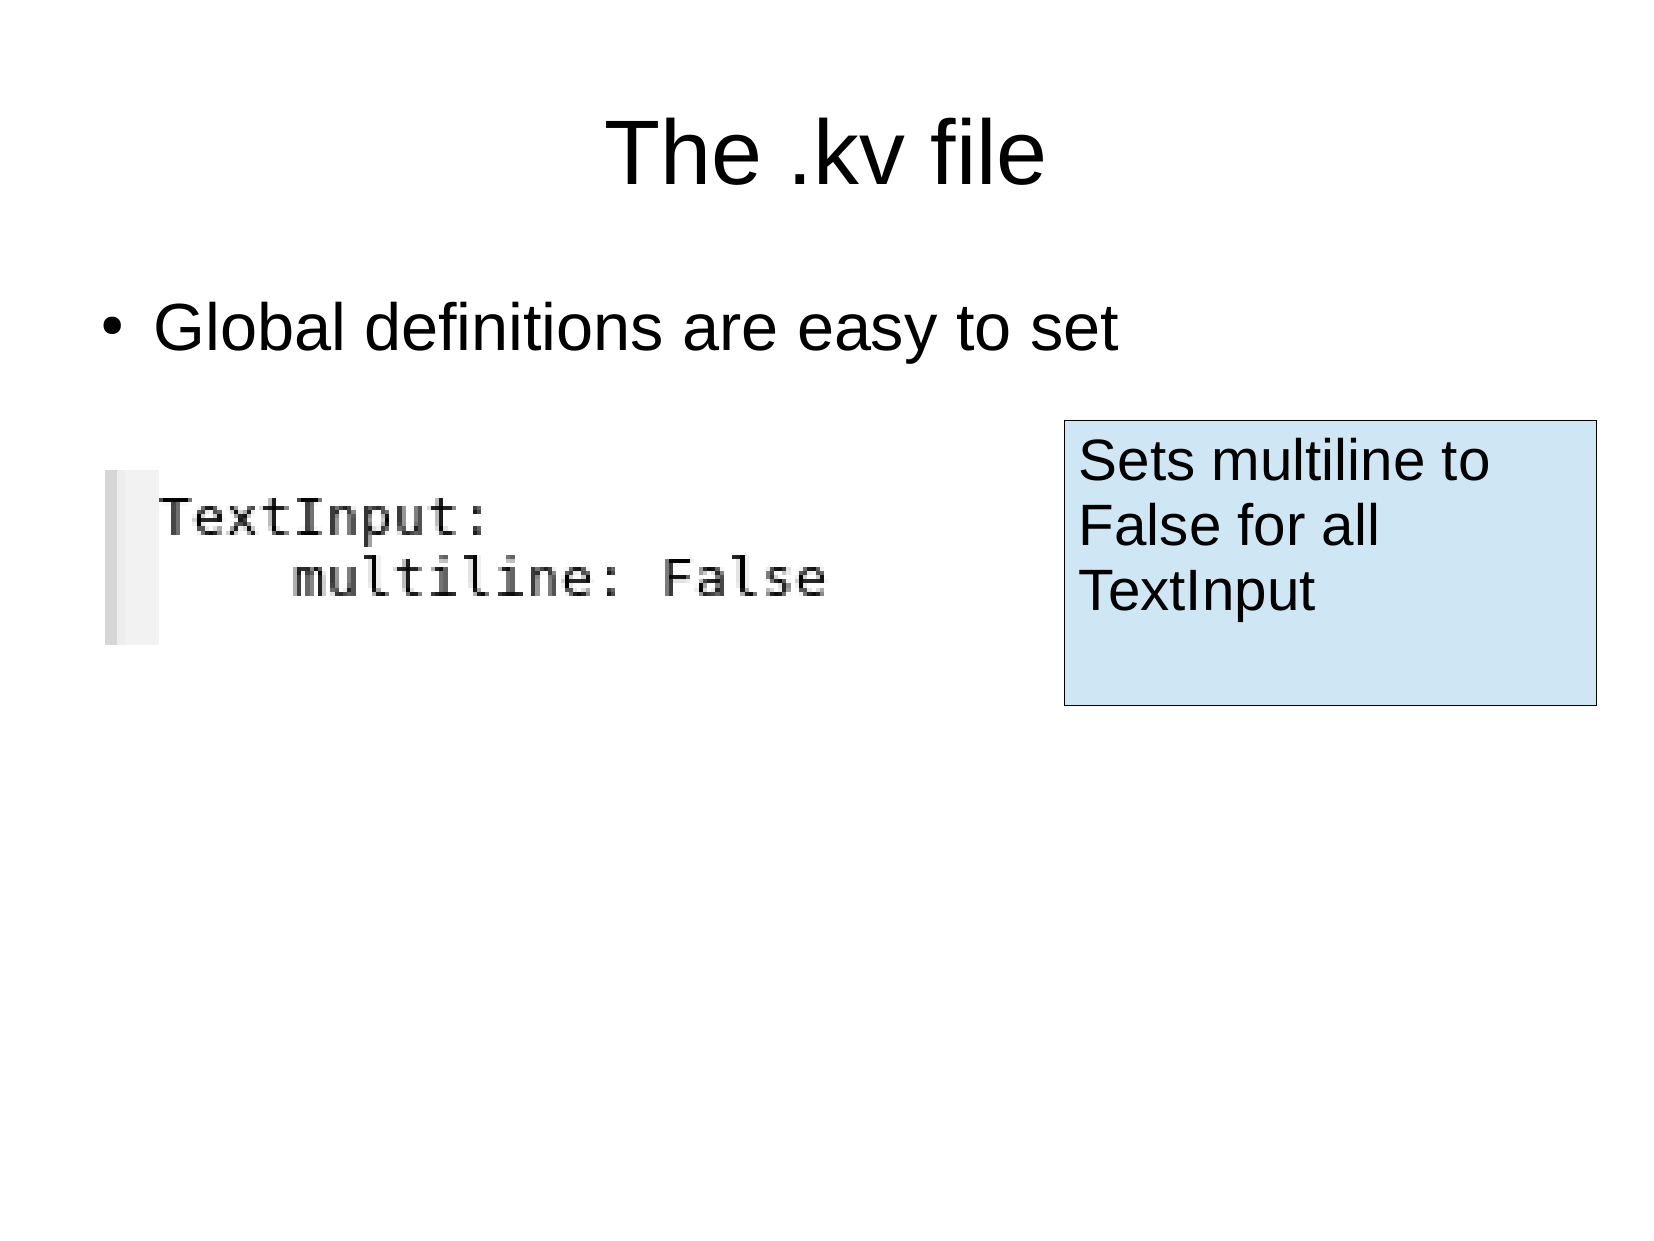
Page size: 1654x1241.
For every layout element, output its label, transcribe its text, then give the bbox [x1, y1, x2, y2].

list Global definitions are easy to set [82, 290, 1571, 1010]
text_box Sets multiline to False for all TextInput [1064, 420, 1606, 706]
title The .kv file [82, 49, 1571, 257]
picture [105, 470, 879, 646]
